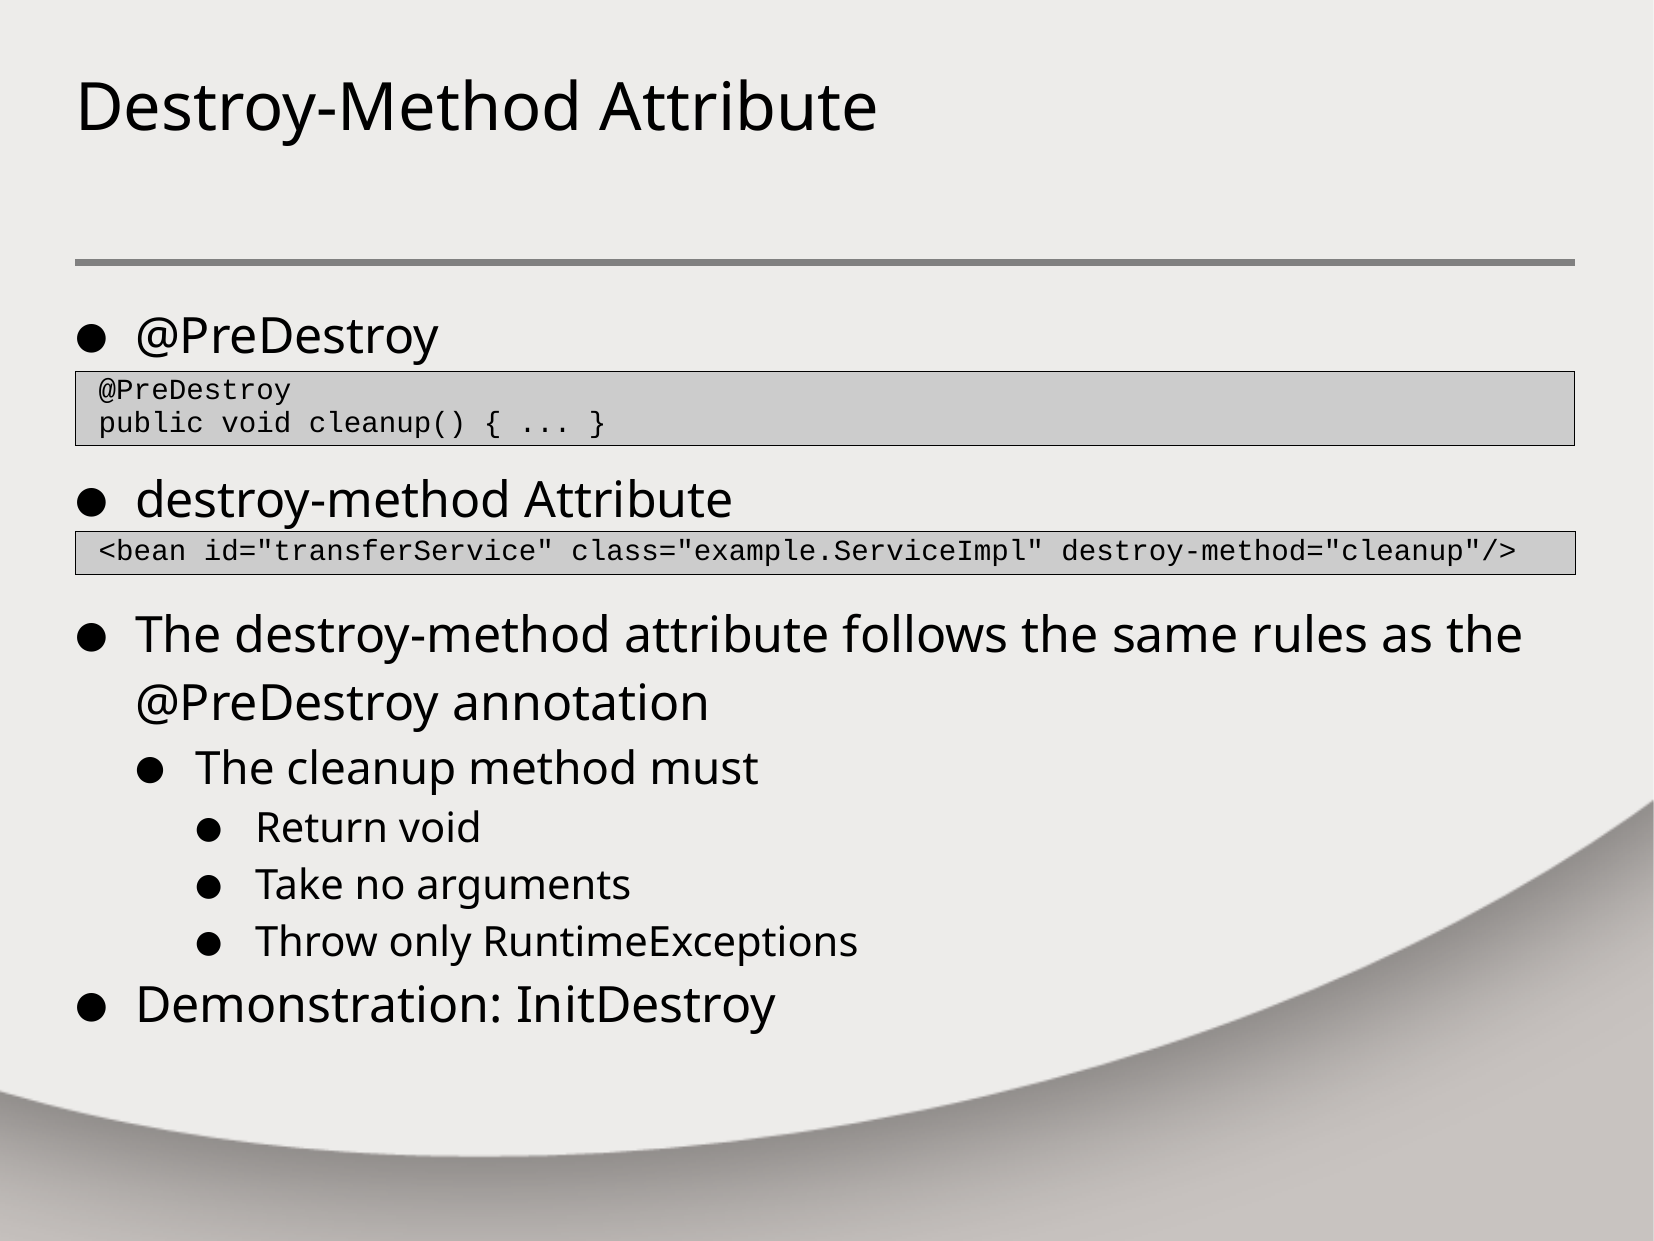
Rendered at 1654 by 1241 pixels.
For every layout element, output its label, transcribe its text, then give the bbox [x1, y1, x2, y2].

picture [0, 0, 1654, 1241]
title Destroy-Method Attribute [75, 75, 1576, 226]
text_box @PreDestroy public void cleanup() { ... } [75, 371, 1575, 446]
list @PreDestroy destroy-method Attribute The destroy-method attribute follows the same rules as the @PreDestroy annotation The cleanup method must Return void Take no arguments Throw only RuntimeExceptions Demonstration: InitDestroy [75, 446, 1575, 531]
text_box <bean id="transferService" class="example.ServiceImpl" destroy-method="cleanup"/> [75, 531, 1576, 575]
list @PreDestroy destroy-method Attribute The destroy-method attribute follows the same rules as the @PreDestroy annotation The cleanup method must Return void Take no arguments Throw only RuntimeExceptions Demonstration: InitDestroy [75, 575, 1575, 1163]
list @PreDestroy destroy-method Attribute The destroy-method attribute follows the same rules as the @PreDestroy annotation The cleanup method must Return void Take no arguments Throw only RuntimeExceptions Demonstration: InitDestroy [75, 300, 1575, 371]
